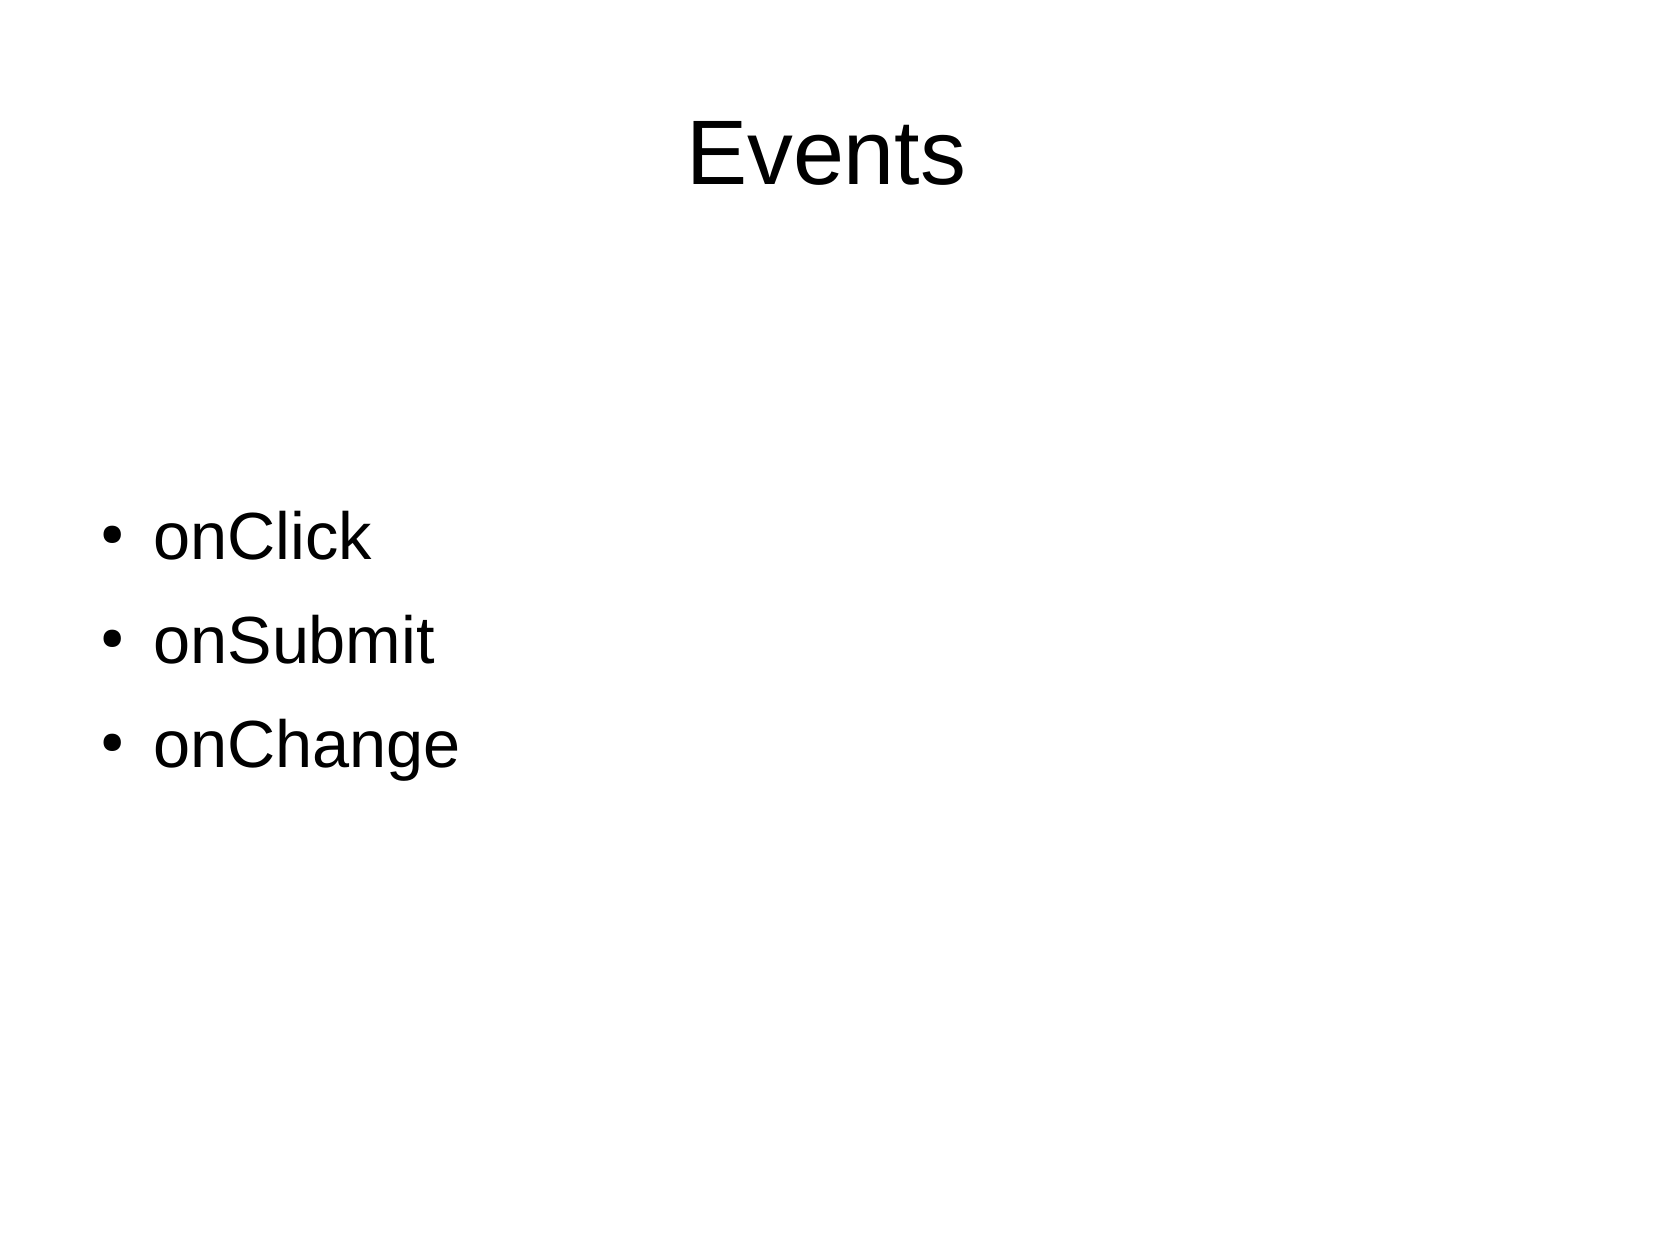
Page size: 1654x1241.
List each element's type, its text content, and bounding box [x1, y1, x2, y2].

title Events [82, 49, 1571, 257]
list onClick onSubmit onChange [82, 290, 1571, 1010]
